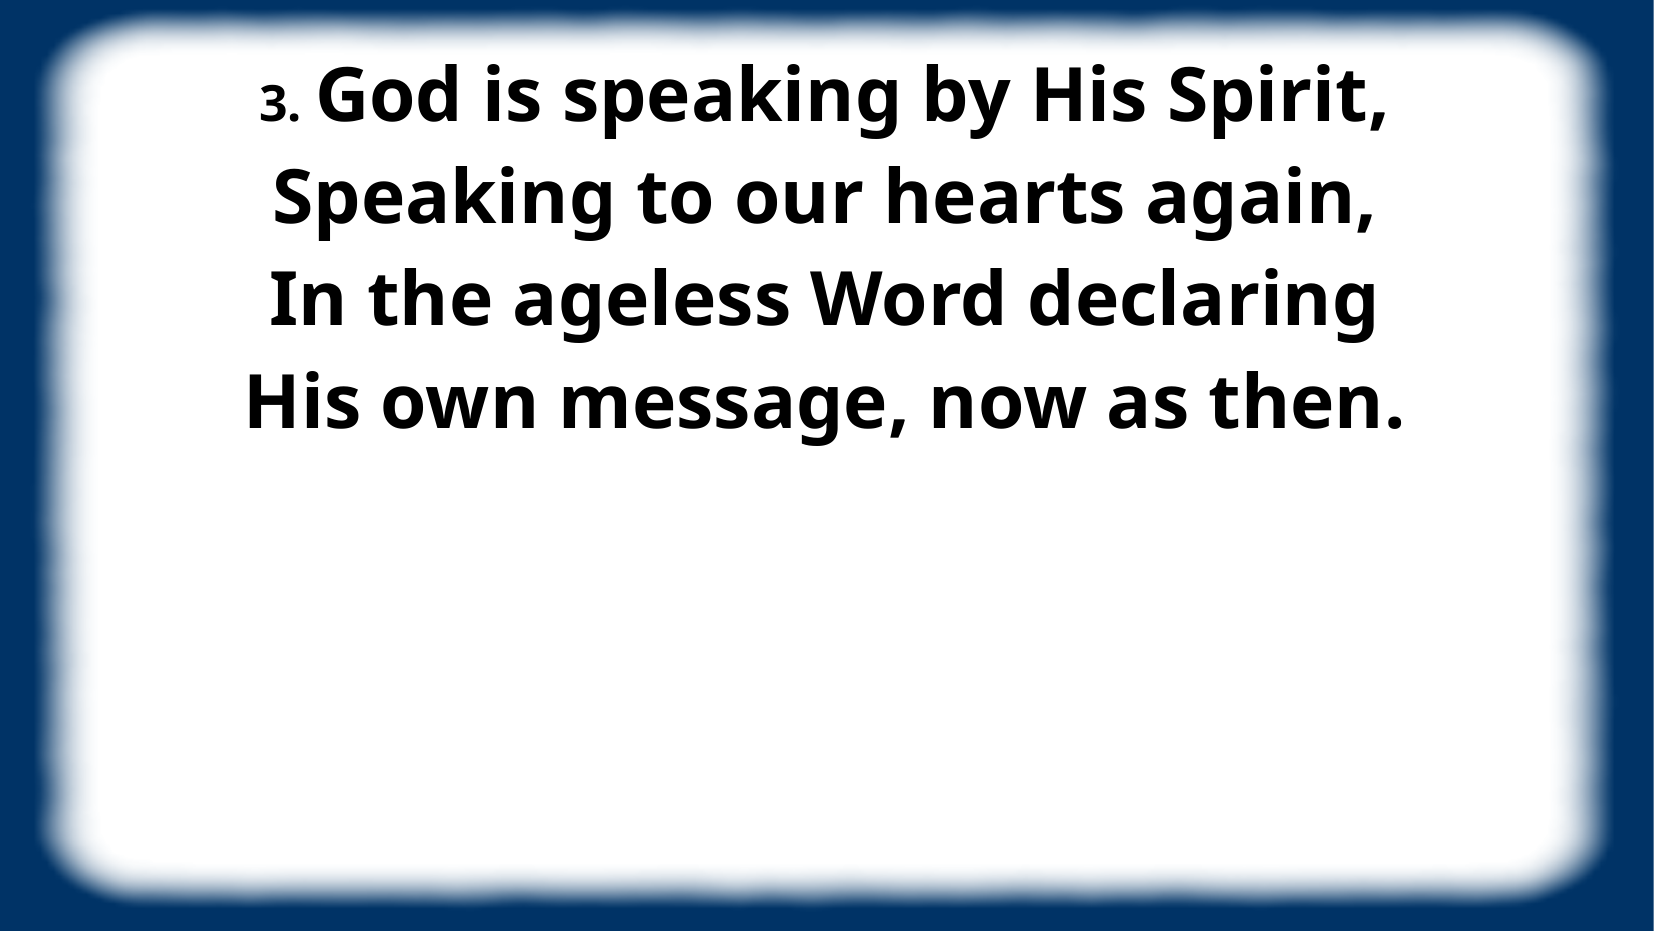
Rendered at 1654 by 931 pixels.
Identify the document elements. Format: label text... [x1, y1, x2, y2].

text_box 3. God is speaking by His Spirit, Speaking to our hearts again, In the ageless Word declaring His own message, now as then. [105, 33, 1546, 448]
picture [0, 0, 1654, 931]
